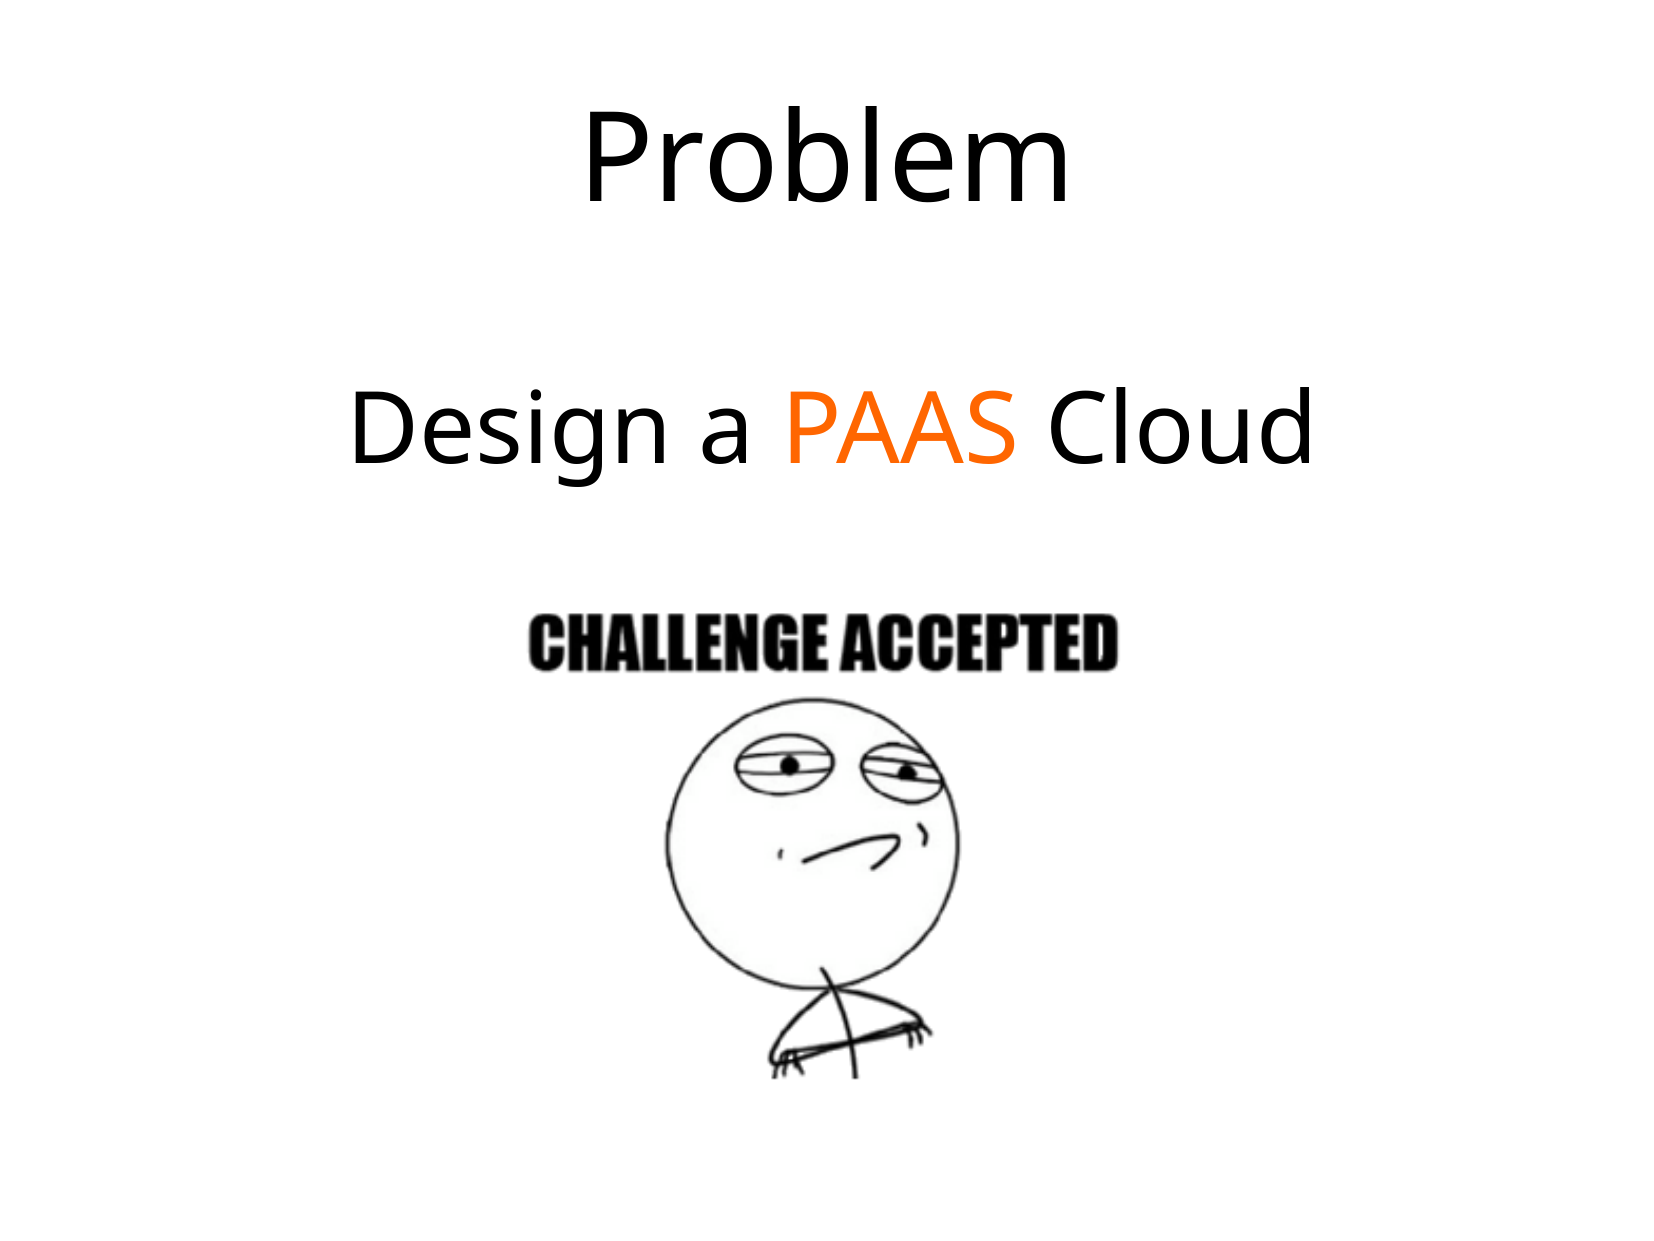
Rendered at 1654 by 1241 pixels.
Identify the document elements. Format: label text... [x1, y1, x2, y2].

text_box Design a PAAS Cloud [314, 360, 1351, 490]
picture [519, 599, 1135, 1111]
title Problem [82, 49, 1571, 257]
